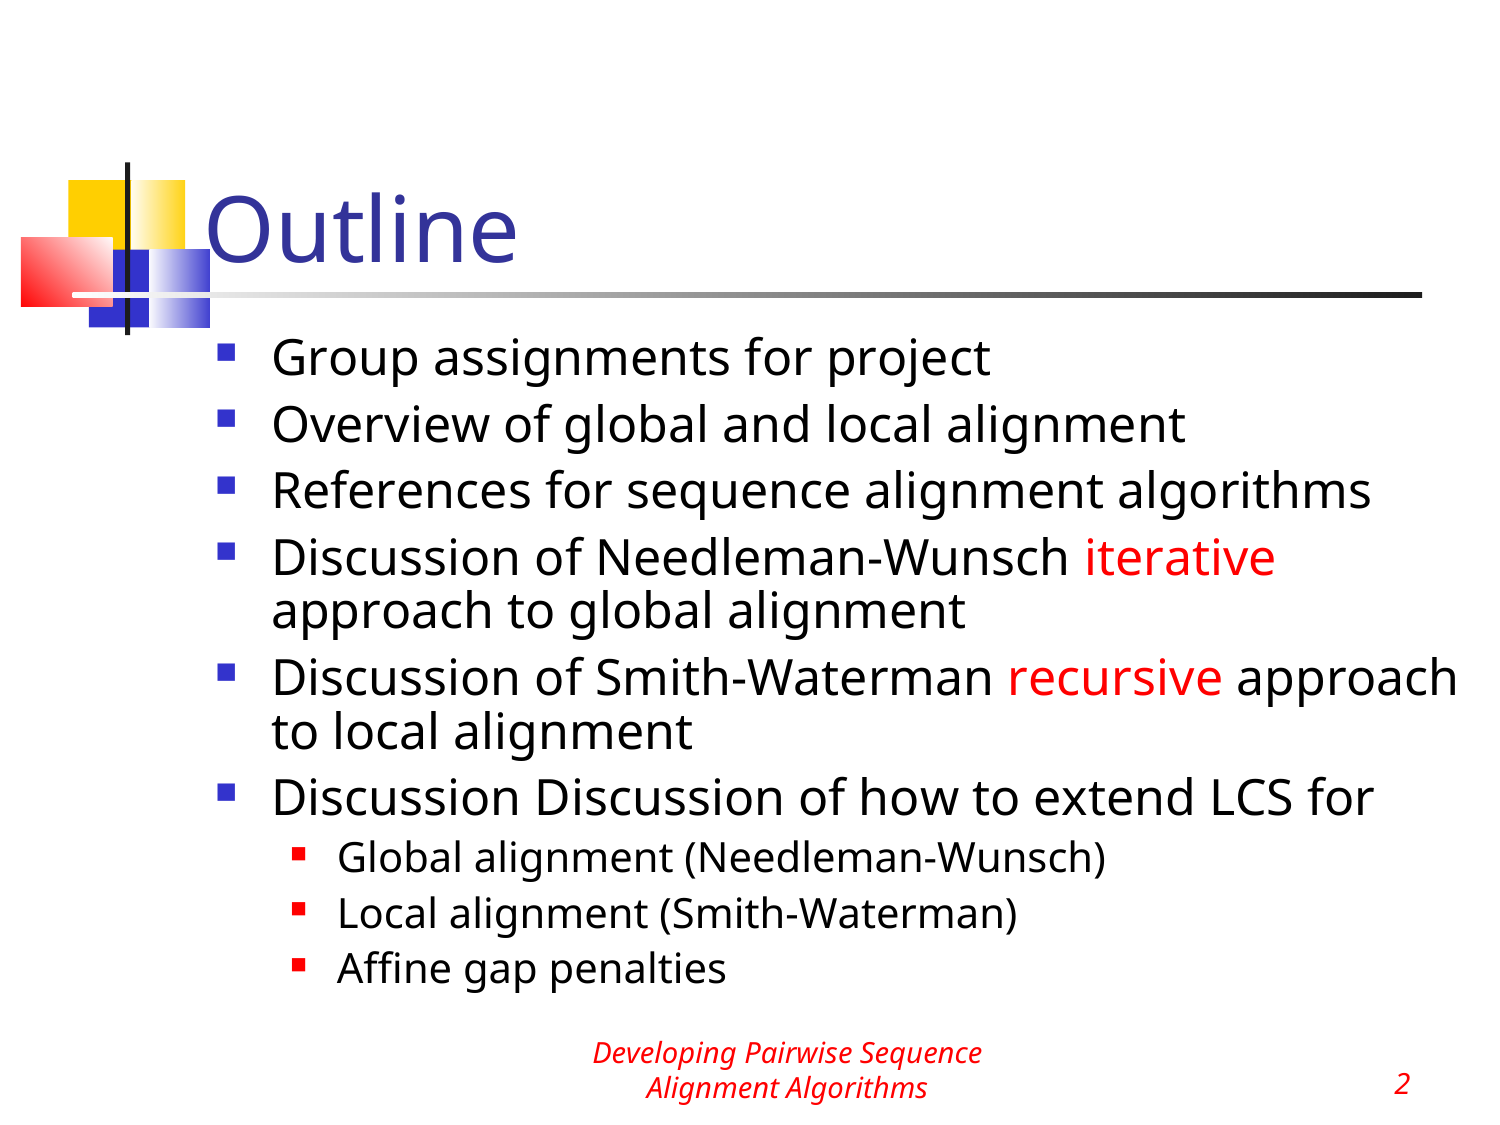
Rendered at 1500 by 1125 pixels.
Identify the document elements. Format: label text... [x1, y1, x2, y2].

text_box <number> [1112, 1038, 1426, 1113]
title Outline [188, 101, 1468, 289]
text_box Developing Pairwise Sequence Alignment Algorithms [512, 1038, 1063, 1113]
list Group assignments for project Overview of global and local alignment References for sequence alignment algorithms Discussion of Needleman-Wunsch iterative approach to global alignment Discussion of Smith-Waterman recursive approach to local alignment Discussion Discussion of how to extend LCS for Global alignment (Needleman-Wunsch) Local alignment (Smith-Waterman) Affine gap penalties [200, 324, 1476, 1038]
